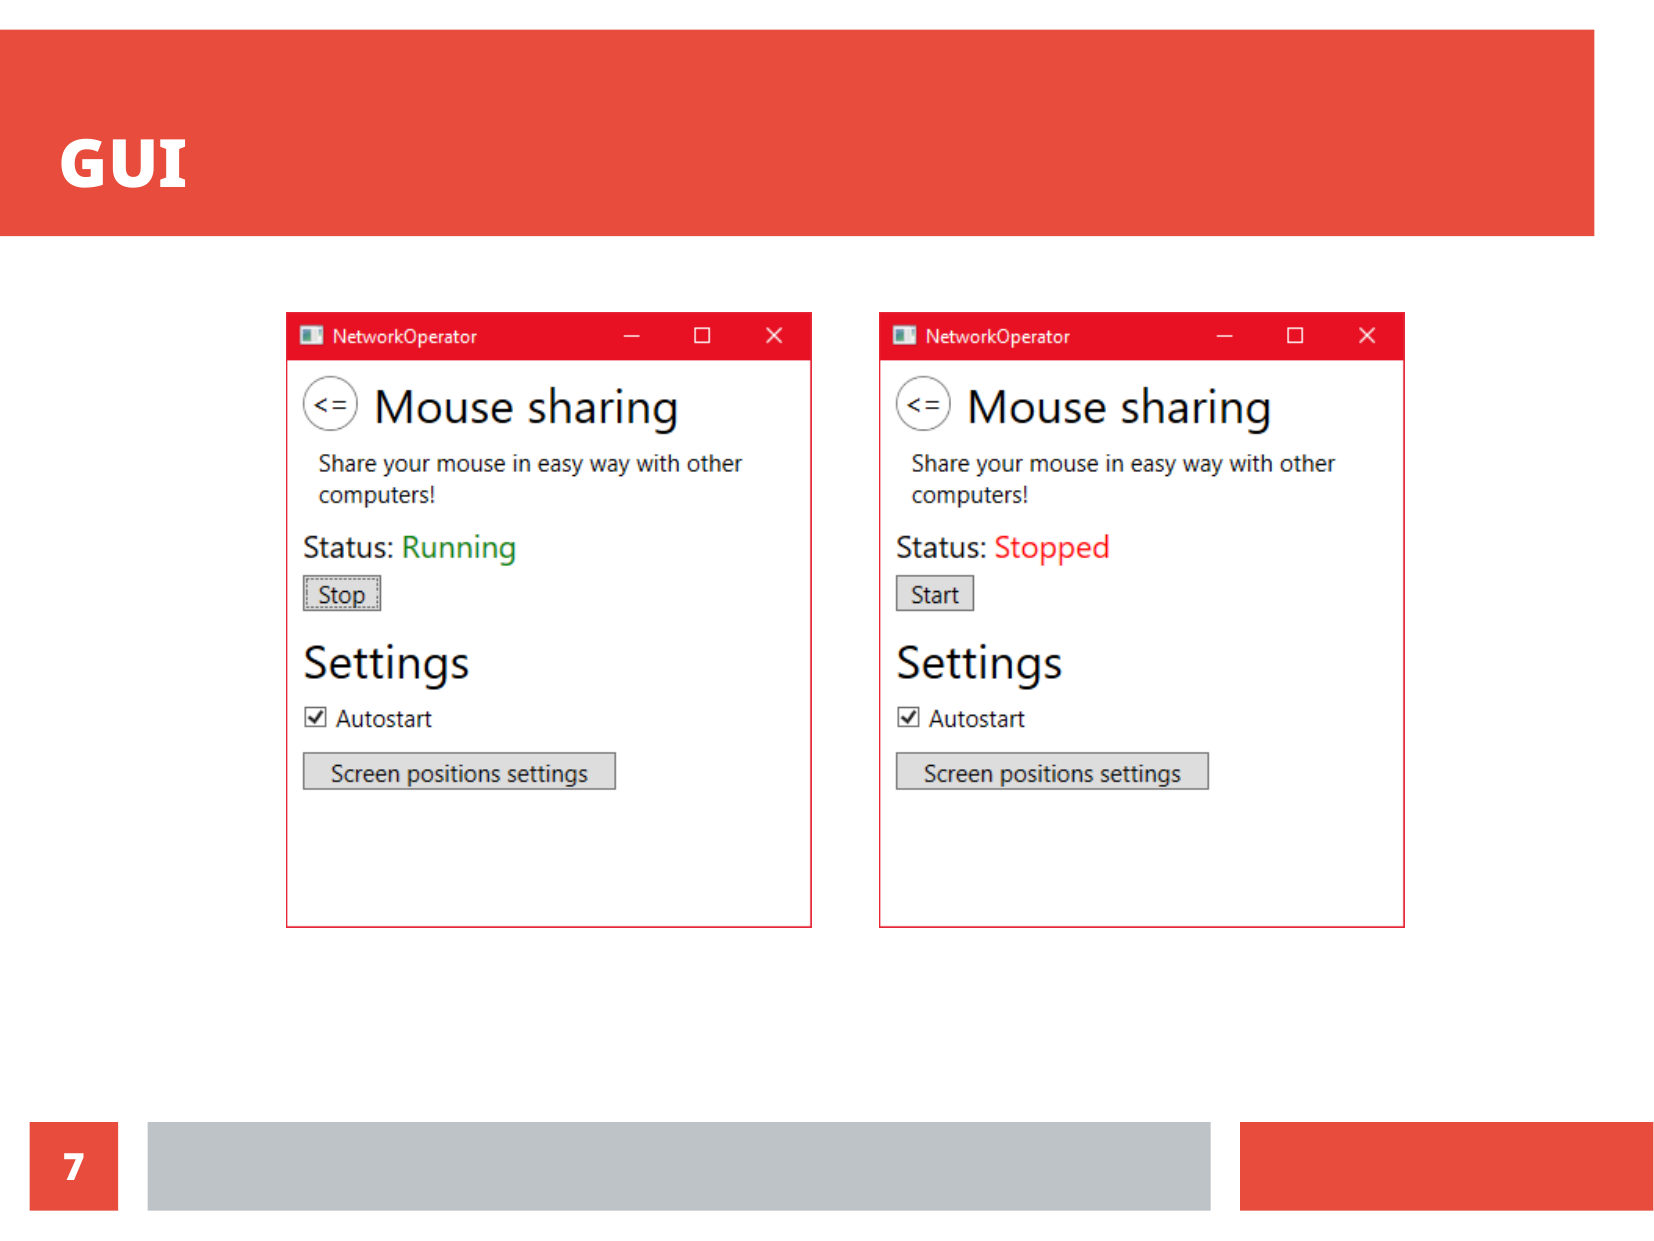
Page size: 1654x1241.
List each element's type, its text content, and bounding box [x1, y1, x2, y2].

title GUI [59, 59, 1595, 207]
picture [286, 312, 812, 928]
picture [879, 312, 1405, 928]
